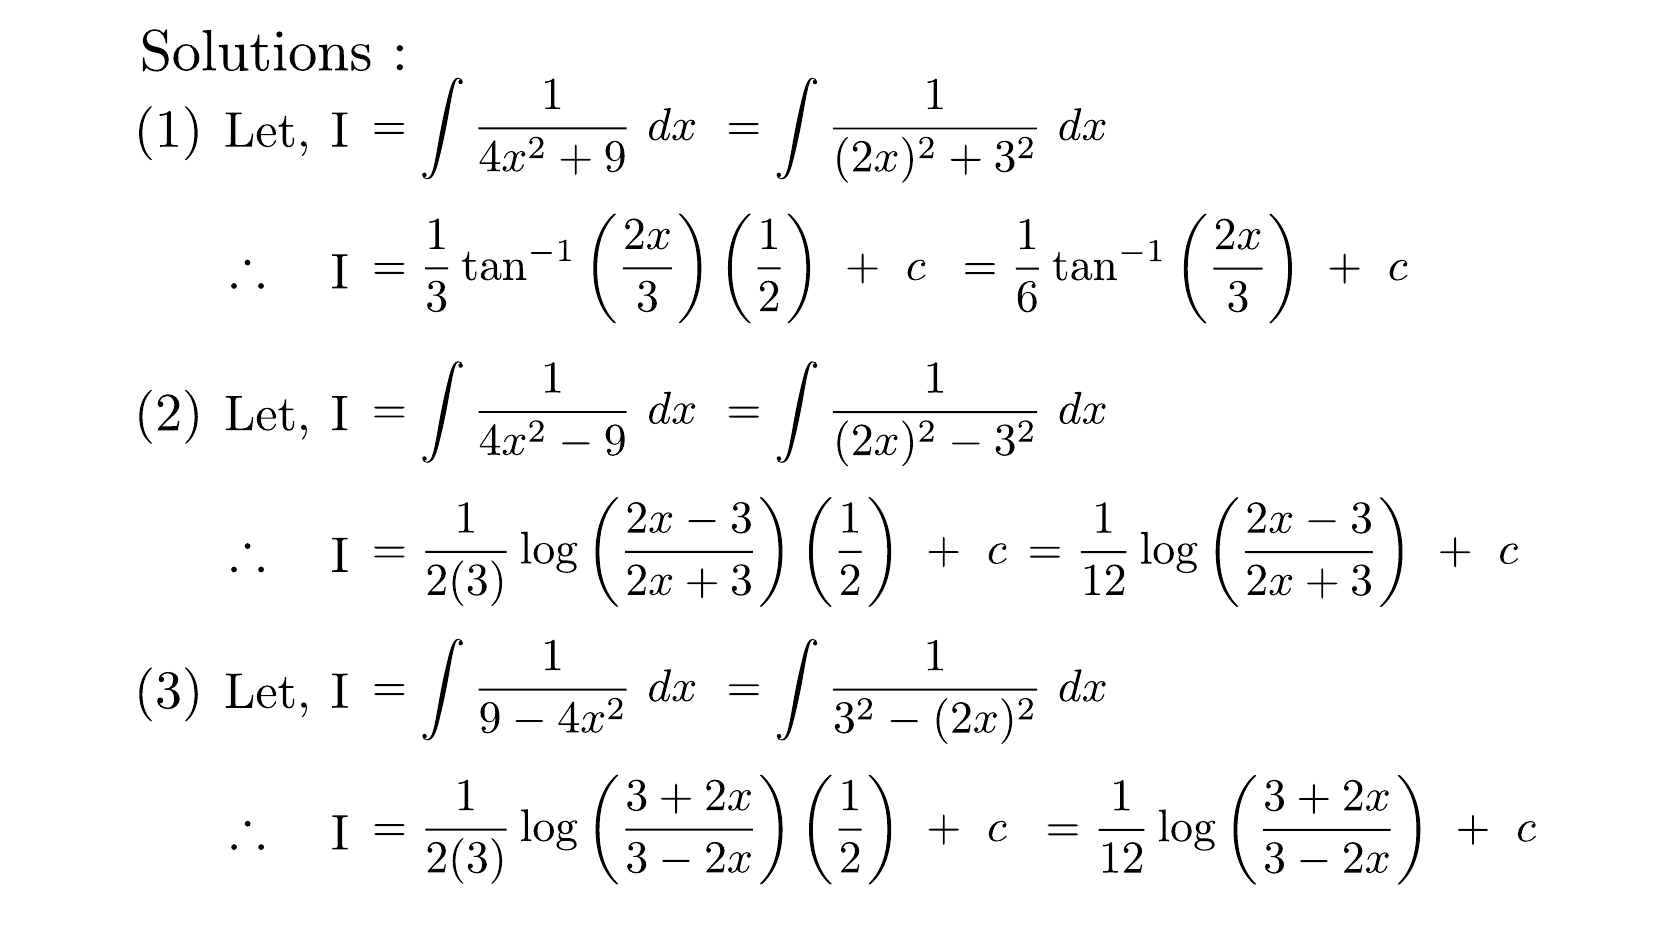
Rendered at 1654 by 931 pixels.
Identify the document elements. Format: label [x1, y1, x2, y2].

text_box [332, 396, 348, 431]
text_box [373, 497, 1007, 607]
text_box [332, 537, 348, 572]
text_box [225, 112, 307, 157]
text_box [332, 254, 348, 289]
text_box [373, 774, 1007, 885]
text_box [728, 361, 1106, 467]
text_box [136, 106, 198, 161]
text_box [231, 259, 264, 289]
title [47, 36, 1607, 910]
text_box [332, 815, 348, 850]
text_box [1047, 774, 1536, 885]
text_box [225, 673, 308, 718]
text_box [373, 361, 696, 463]
text_box [332, 112, 348, 147]
text_box [1029, 497, 1518, 607]
text_box [728, 77, 1106, 183]
text_box [225, 396, 307, 440]
text_box [142, 29, 404, 72]
text_box [231, 820, 265, 850]
text_box [728, 638, 1106, 744]
text_box [373, 638, 696, 741]
text_box [136, 667, 198, 722]
text_box [332, 673, 348, 708]
text_box [373, 77, 696, 180]
text_box [373, 213, 926, 324]
text_box [231, 543, 264, 573]
text_box [136, 389, 198, 444]
text_box [964, 213, 1408, 324]
